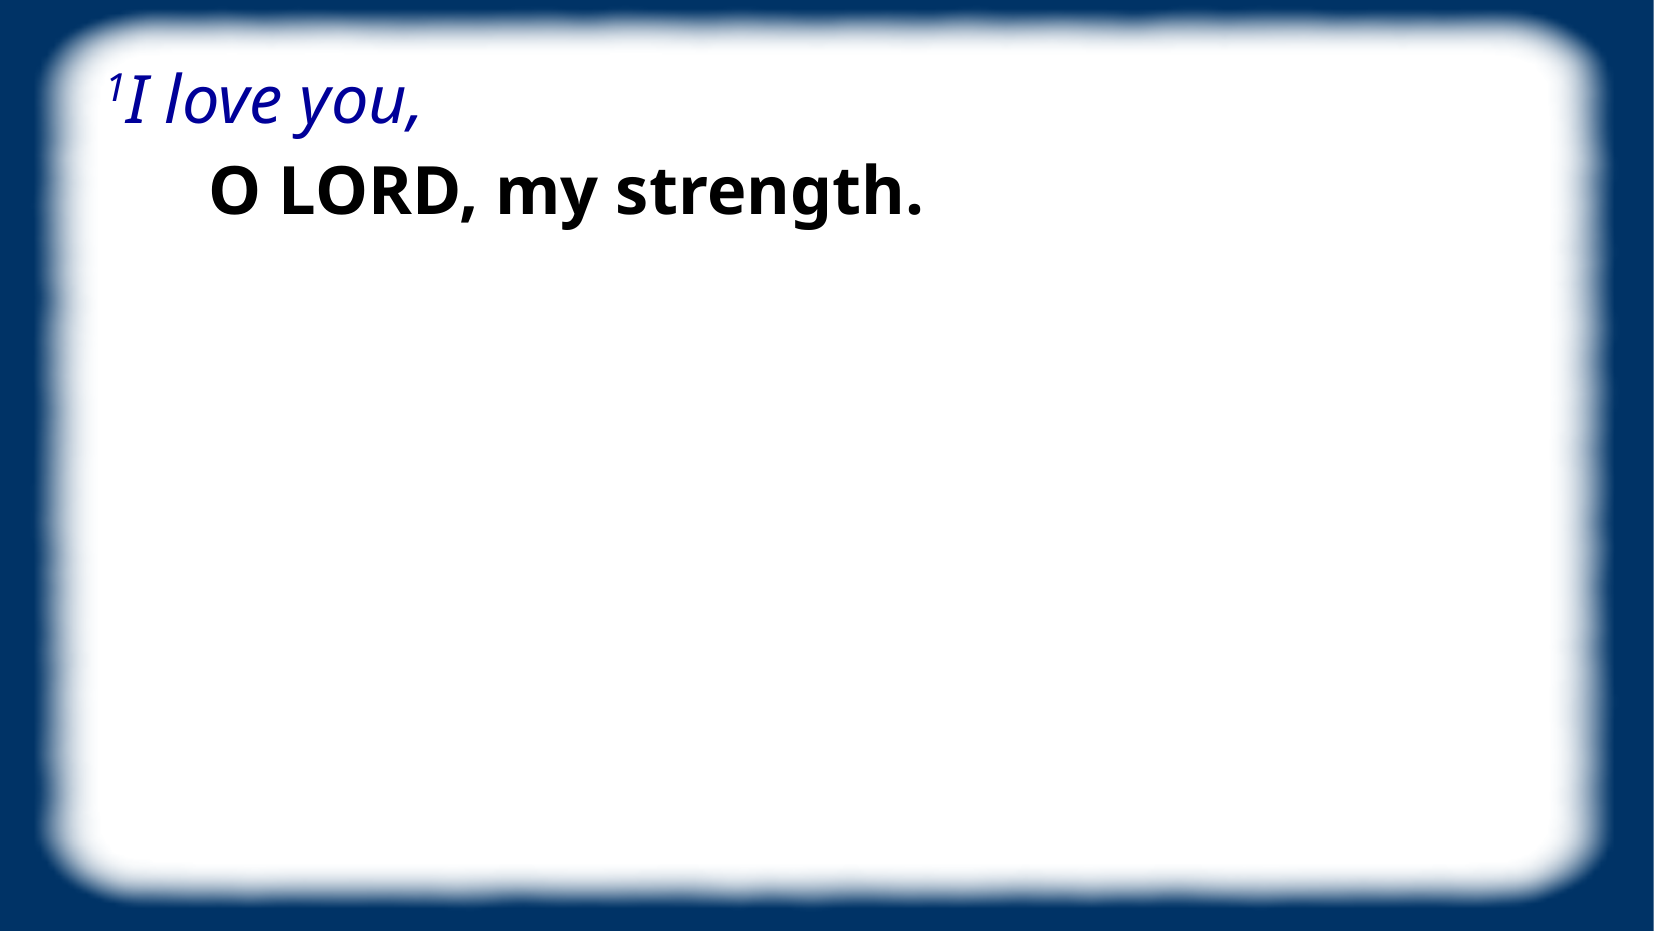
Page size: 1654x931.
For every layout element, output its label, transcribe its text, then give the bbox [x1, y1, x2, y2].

picture [0, 0, 1654, 931]
text_box 1I love you, O LORD, my strength. [90, 45, 1546, 238]
